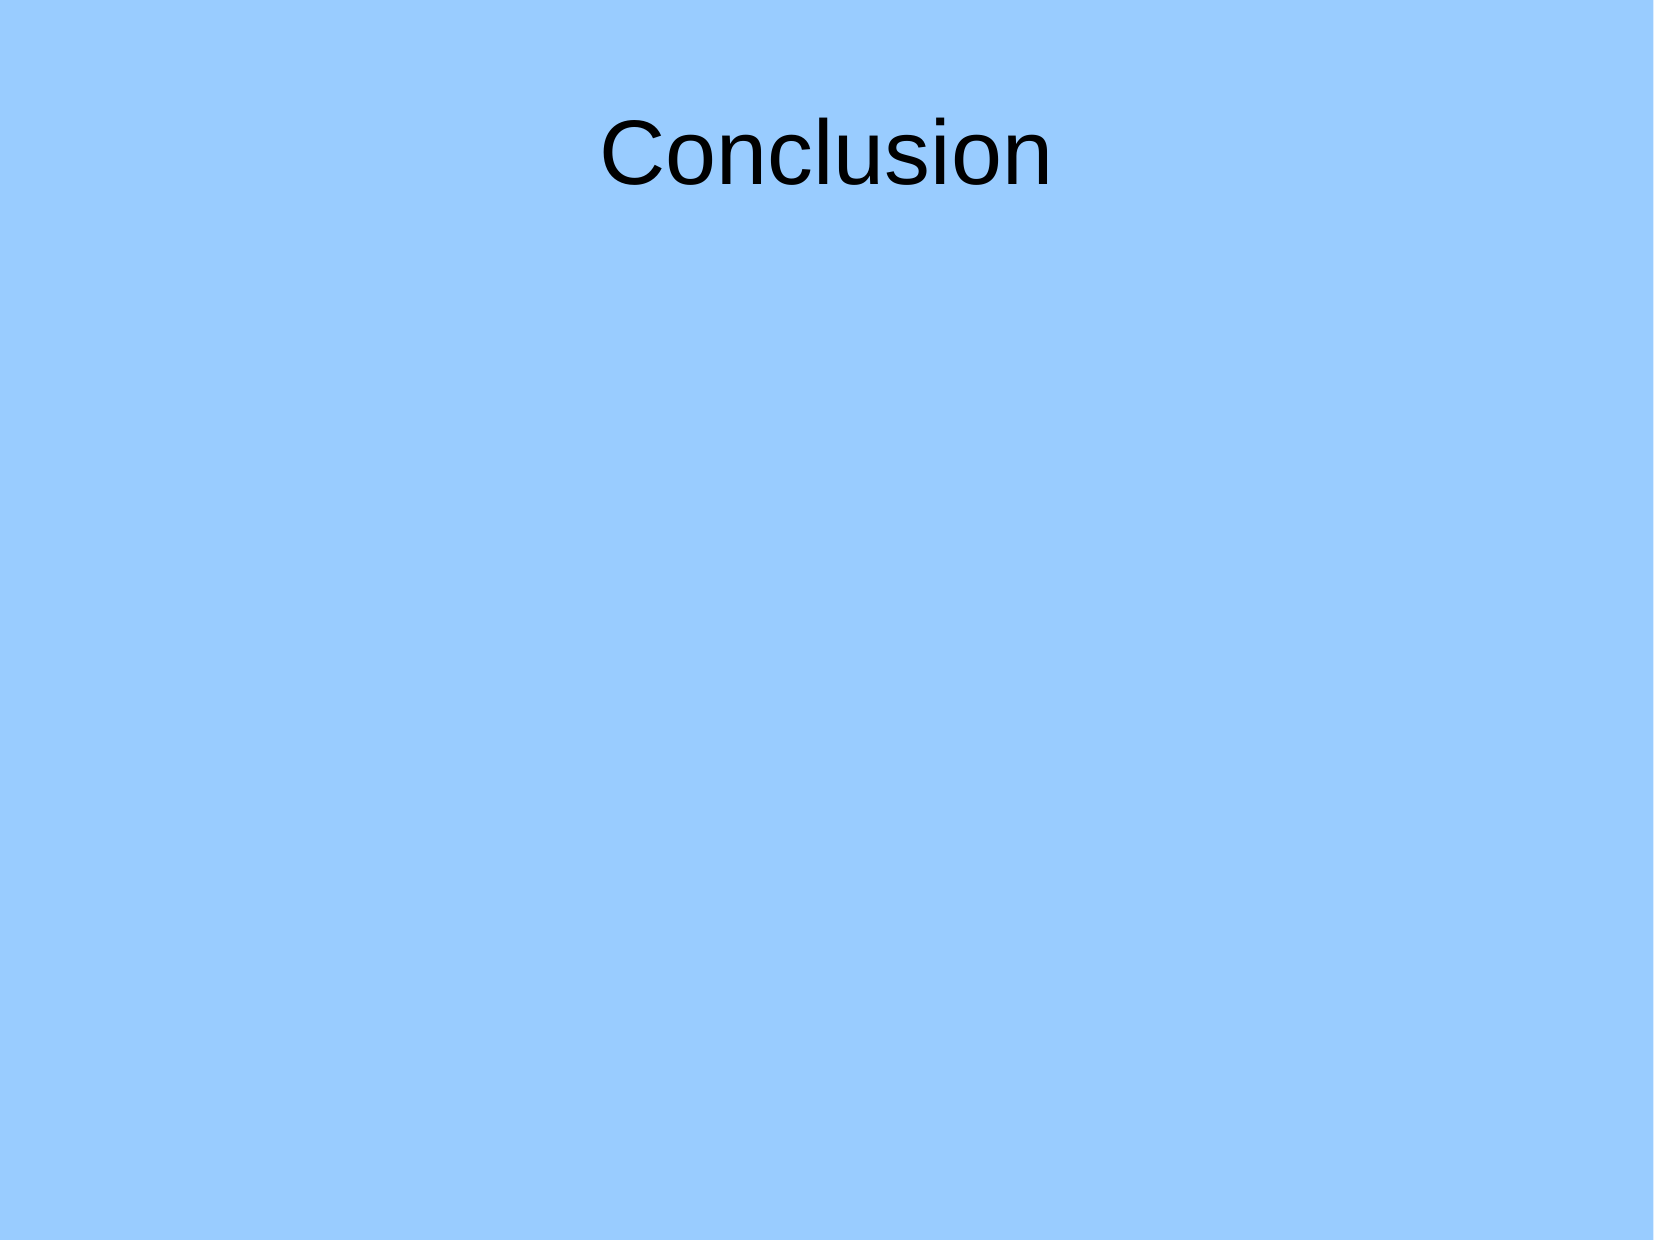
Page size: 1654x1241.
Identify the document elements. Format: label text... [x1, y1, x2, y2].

title Conclusion [82, 49, 1571, 257]
